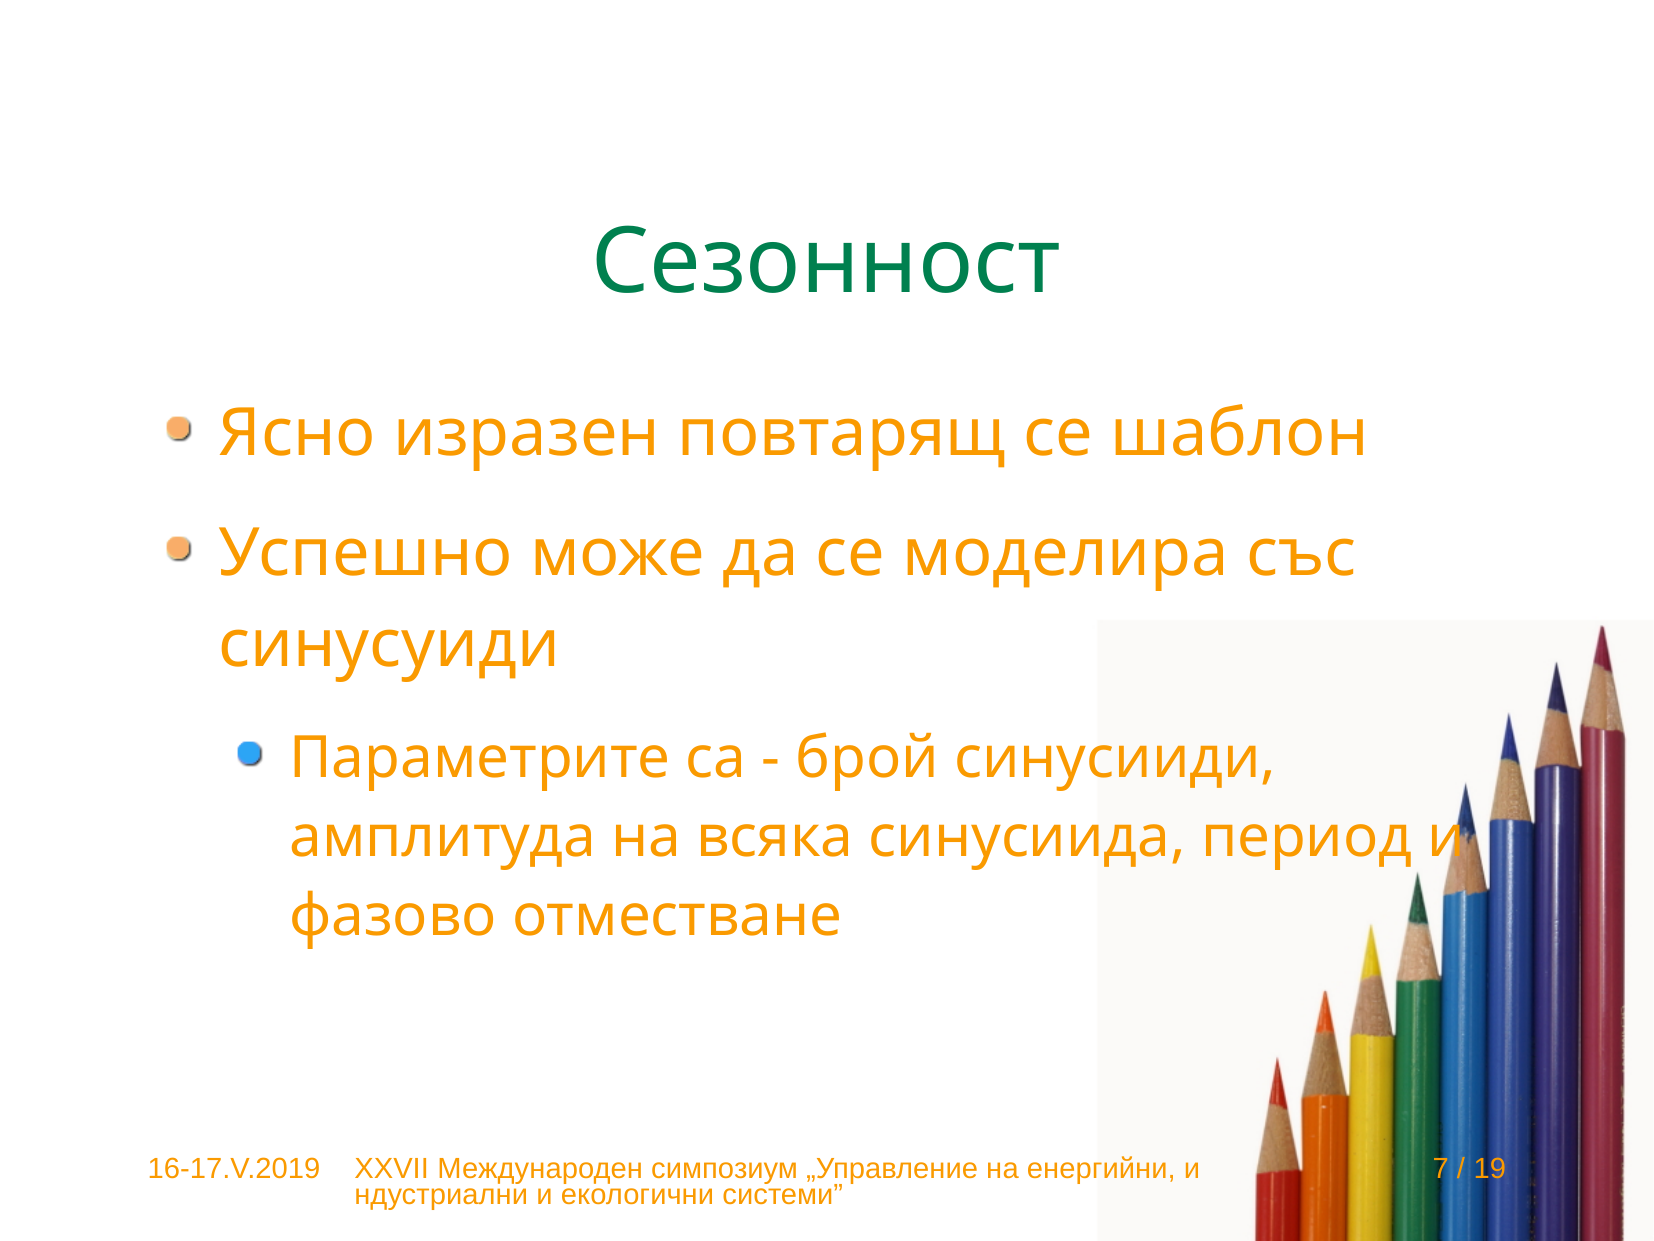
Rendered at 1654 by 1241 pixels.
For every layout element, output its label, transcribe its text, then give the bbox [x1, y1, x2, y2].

list Ясно изразен повтарящ се шаблон Успешно може да се моделира със синусуиди Параметрите са - брой синусииди, амплитуда на всяка синусиида, период и фазово отместване [147, 383, 1506, 1104]
picture [0, 0, 1654, 1241]
title Сезонност [147, 153, 1506, 361]
